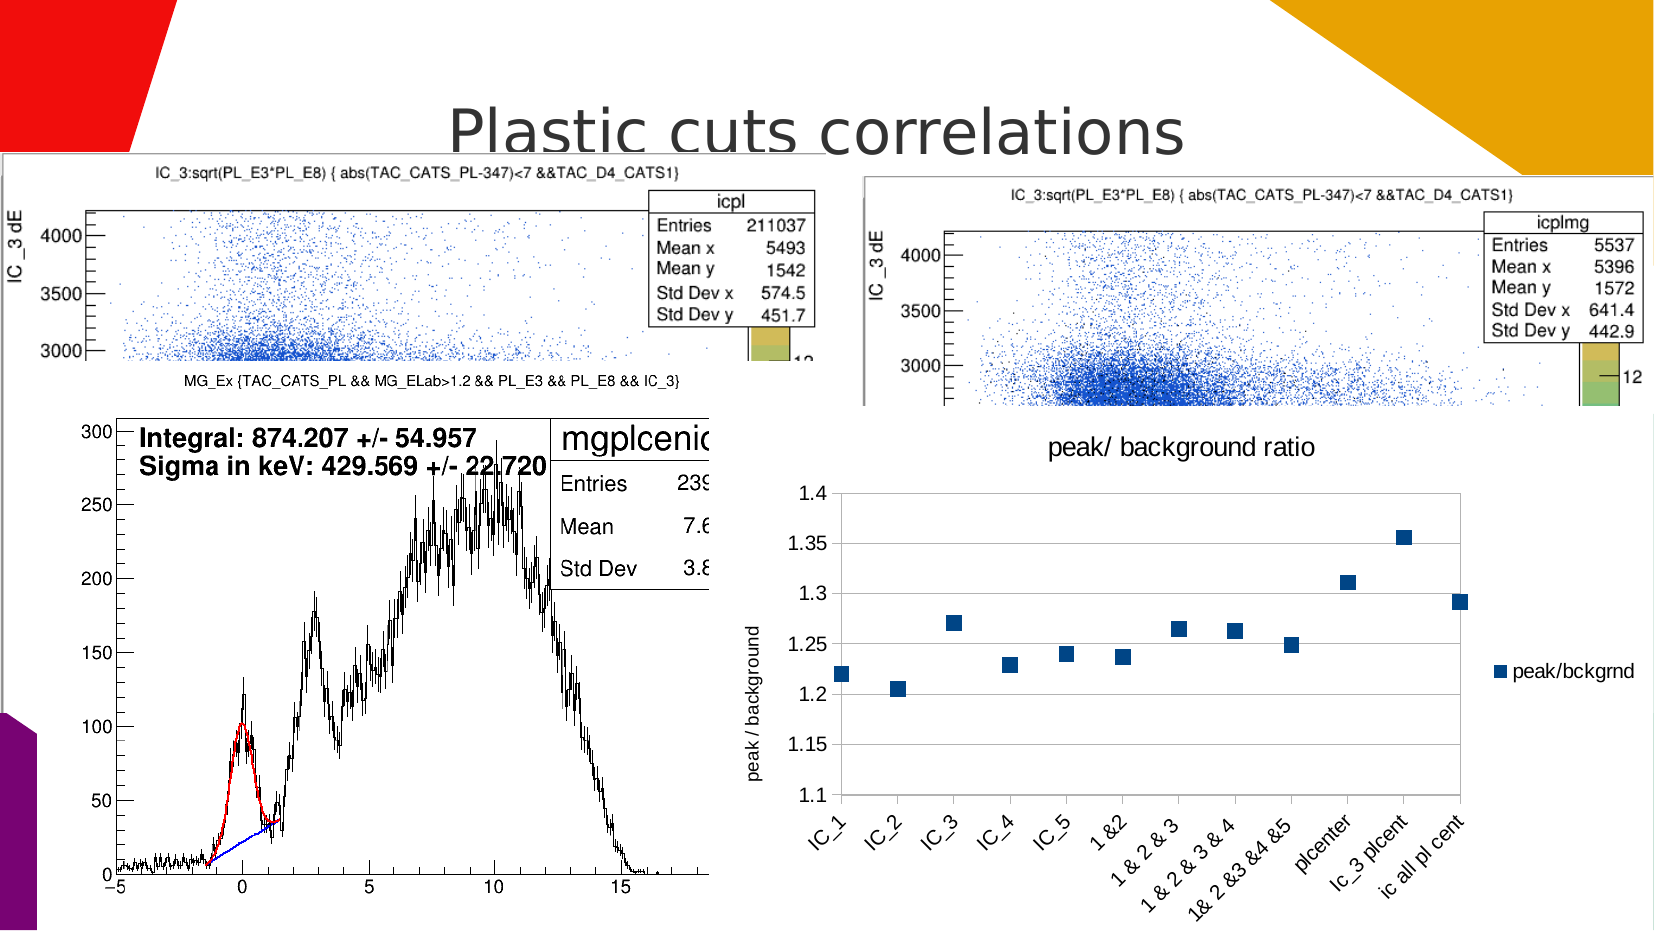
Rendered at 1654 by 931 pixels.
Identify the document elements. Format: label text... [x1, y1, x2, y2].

picture [862, 175, 1654, 406]
picture [0, 152, 826, 931]
chart [709, 406, 1654, 931]
title Plastic cuts correlations [118, 59, 1536, 207]
